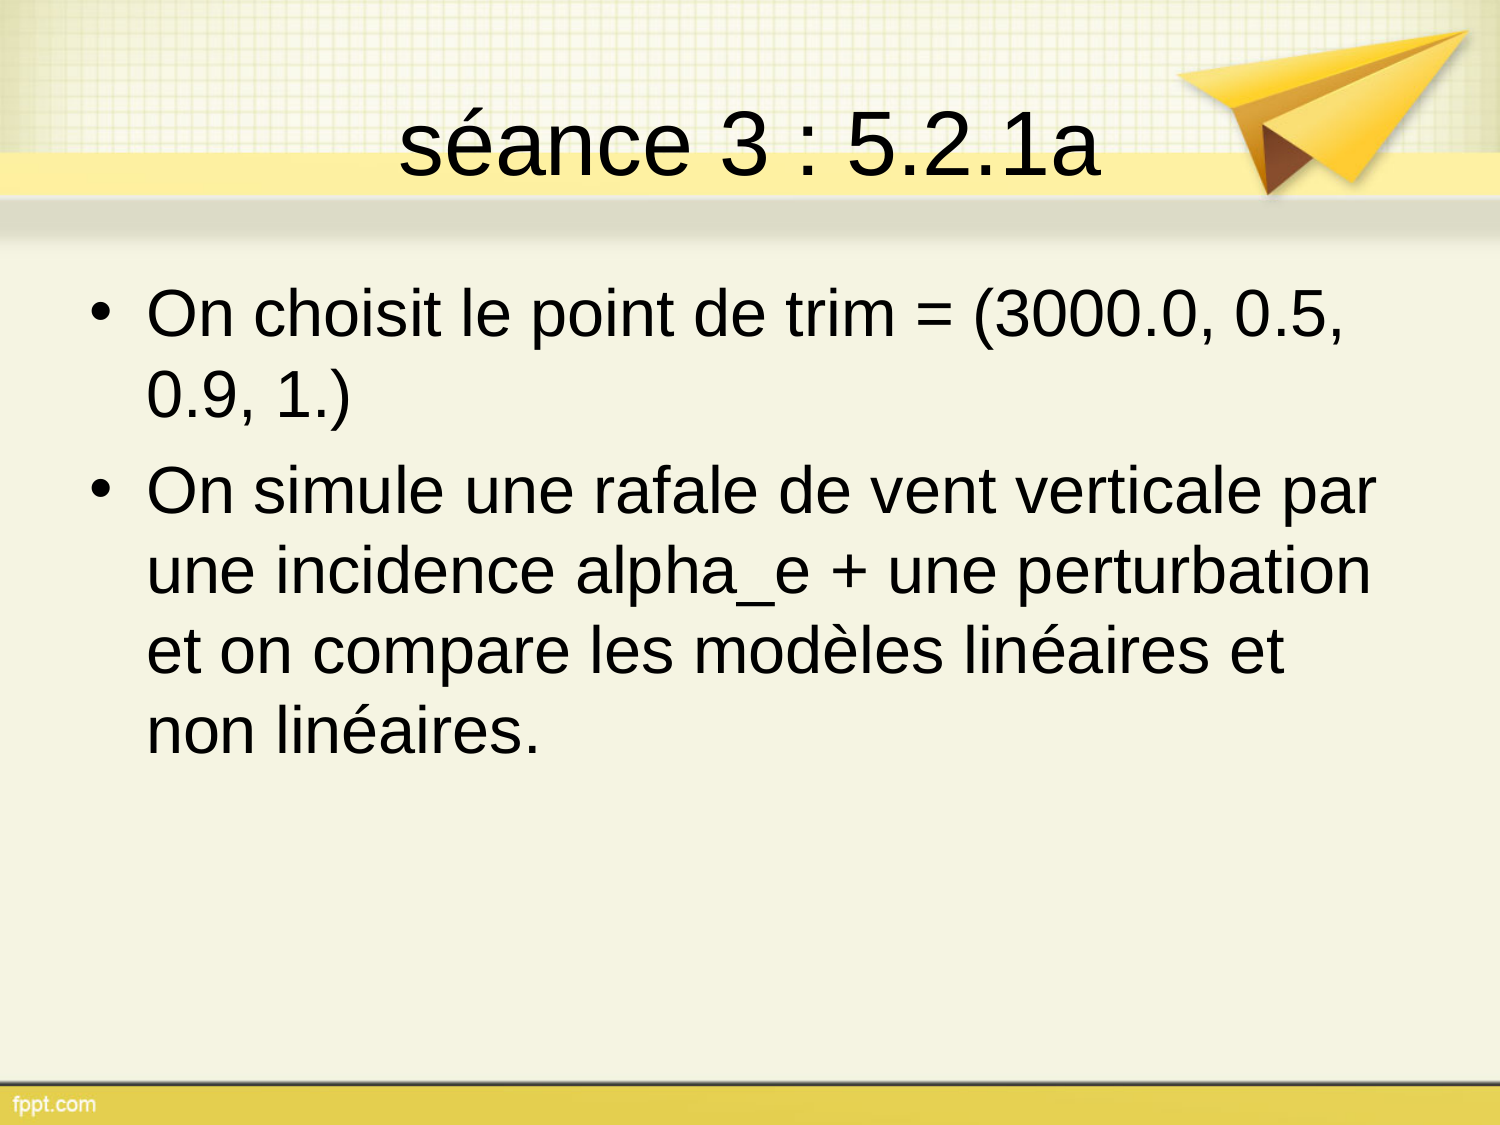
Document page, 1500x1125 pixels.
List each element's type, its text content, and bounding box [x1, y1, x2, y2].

list On choisit le point de trim = (3000.0, 0.5, 0.9, 1.) On simule une rafale de vent verticale par une incidence alpha_e + une perturbation et on compare les modèles linéaires et non linéaires. [75, 262, 1426, 1005]
title séance 3 : 5.2.1a [75, 45, 1426, 233]
picture [0, 0, 1500, 1125]
